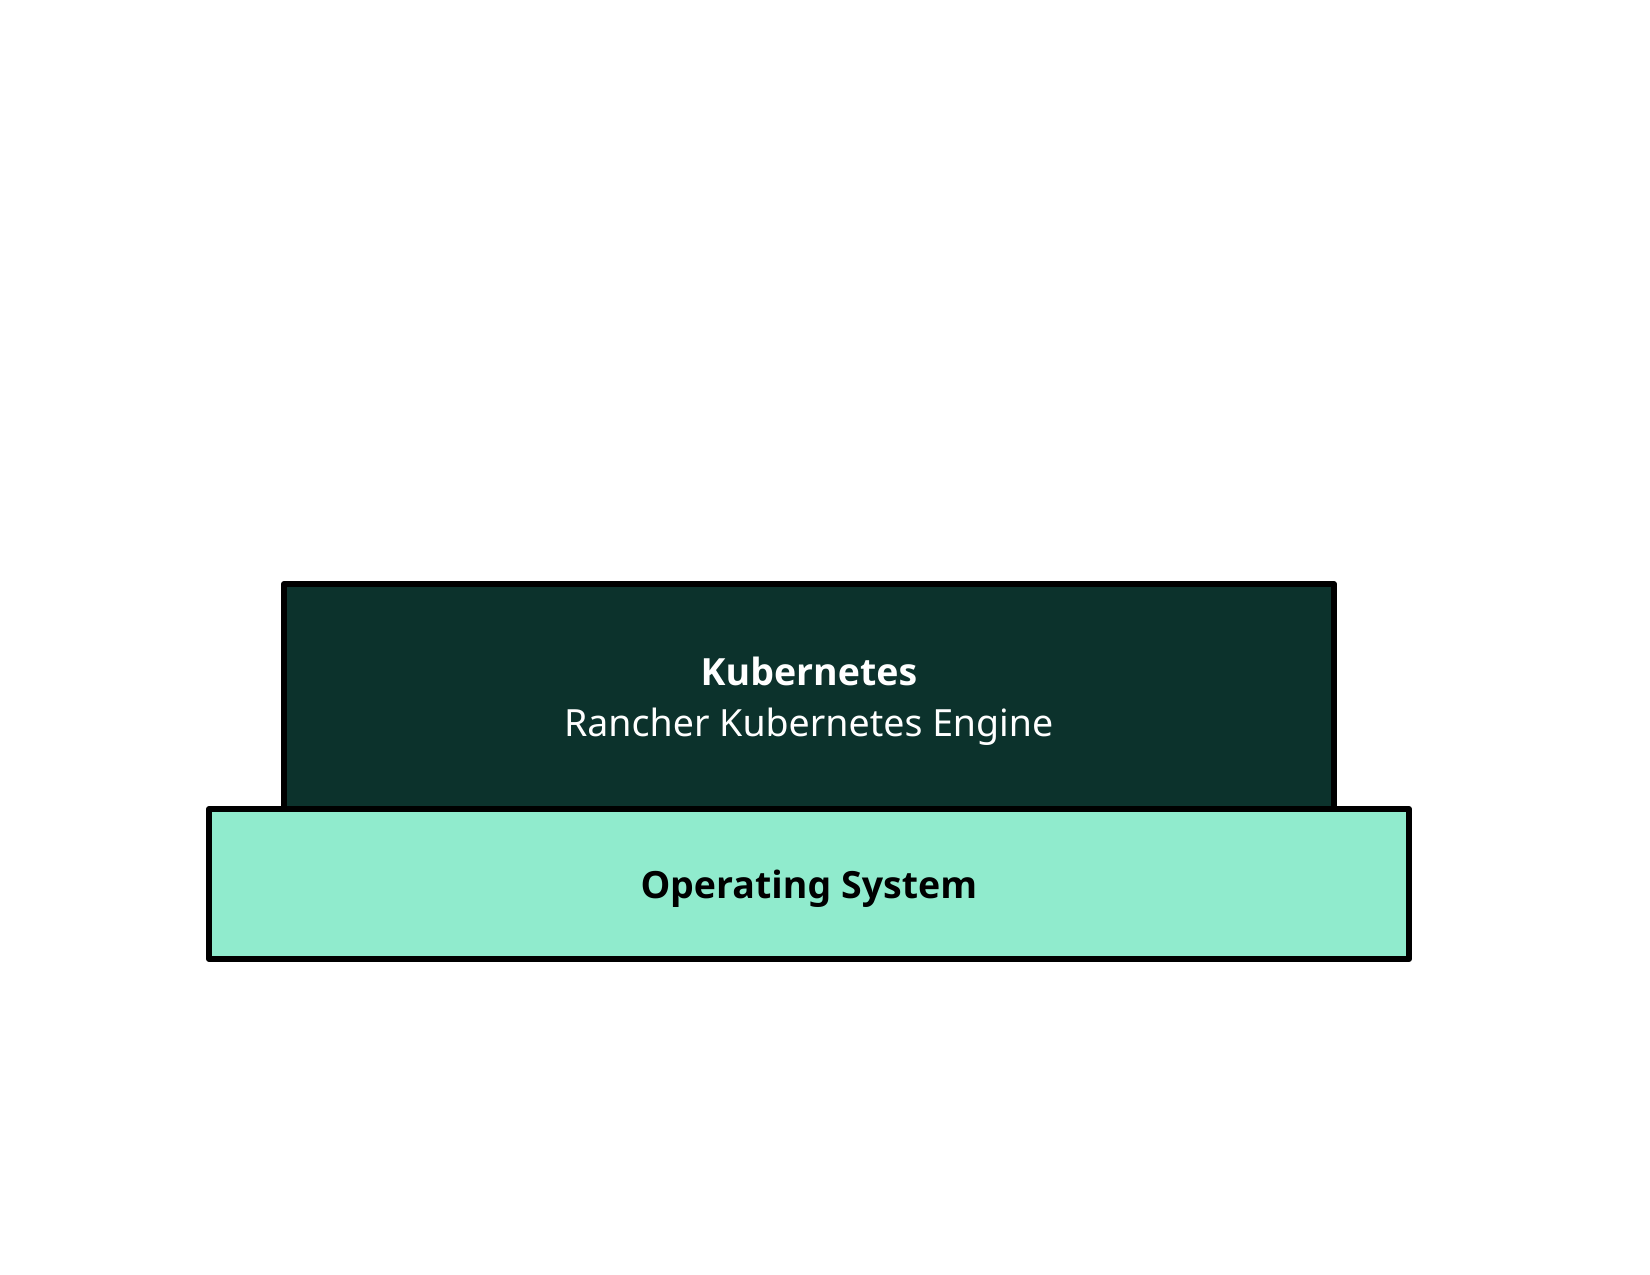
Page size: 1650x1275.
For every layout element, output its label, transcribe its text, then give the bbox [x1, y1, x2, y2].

text_box Kubernetes Rancher Kubernetes Engine [284, 584, 1335, 810]
text_box Operating System [209, 809, 1410, 960]
